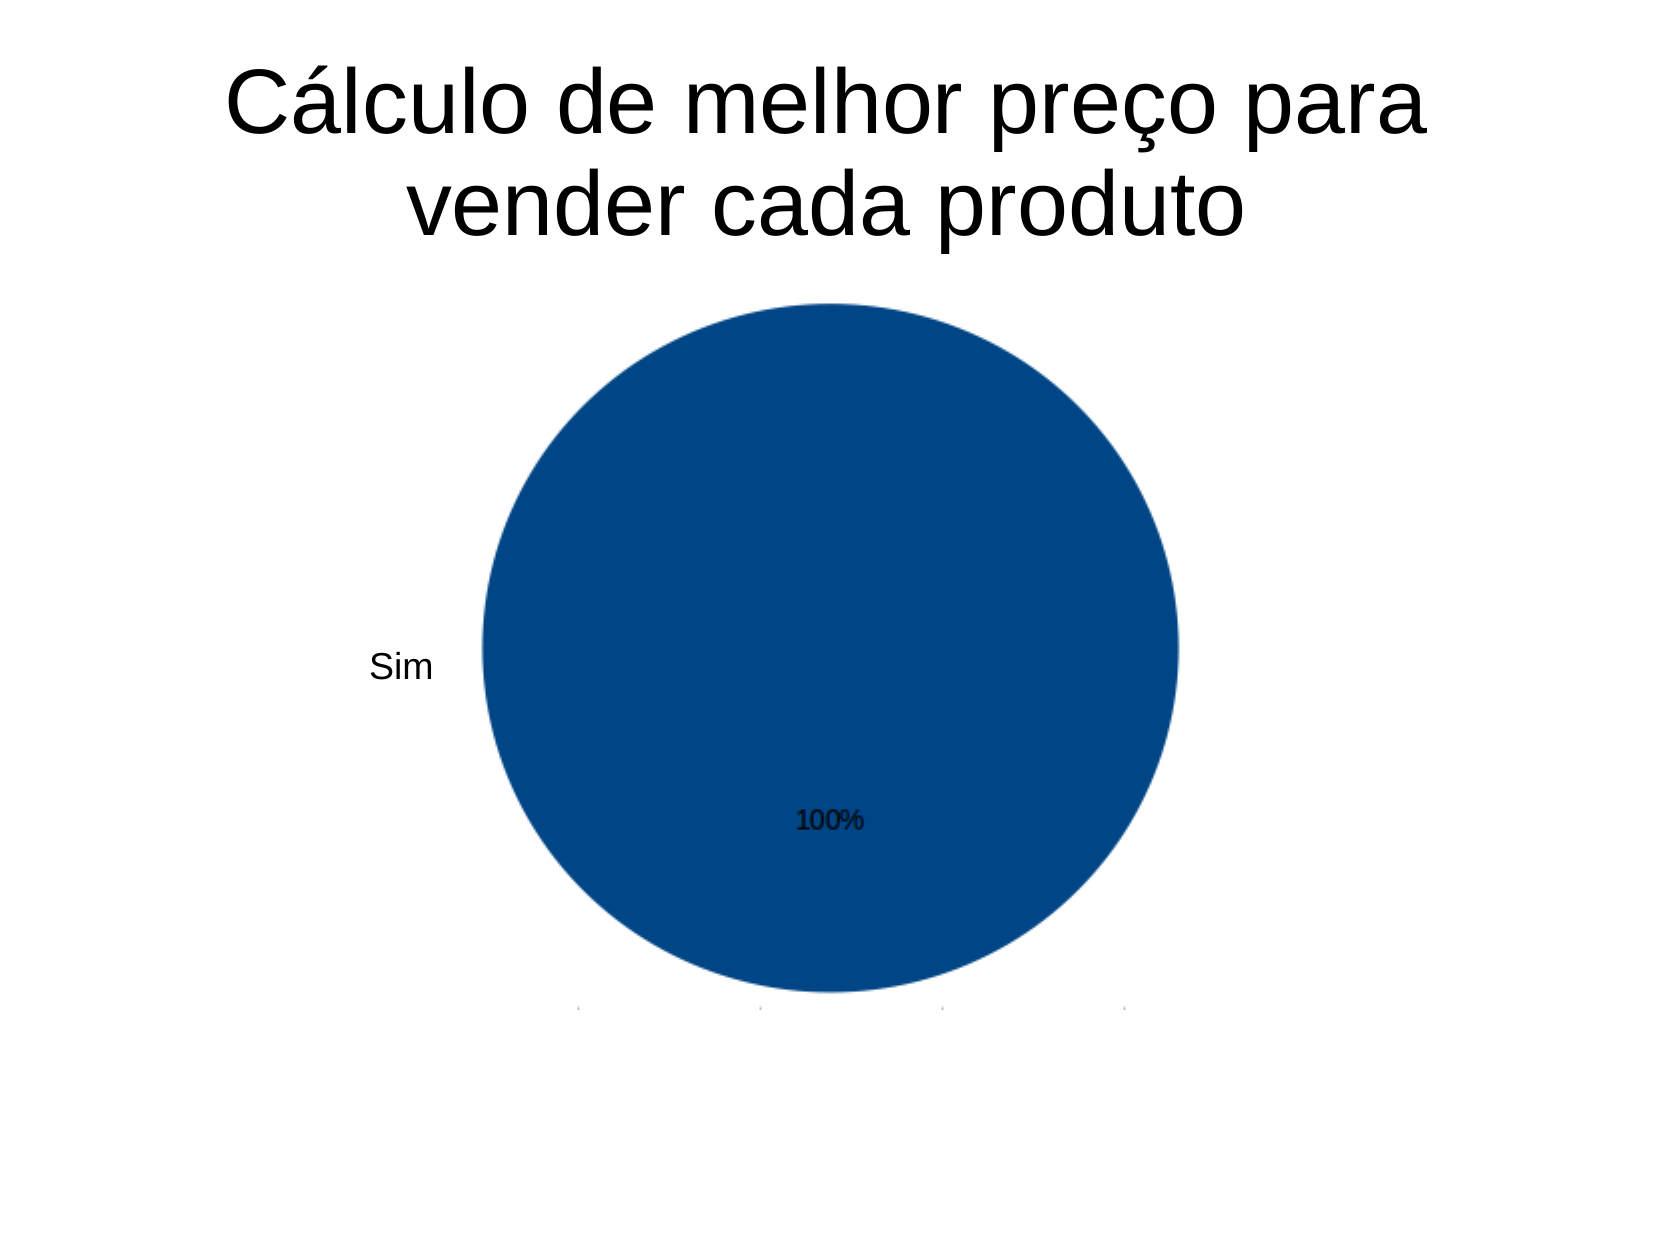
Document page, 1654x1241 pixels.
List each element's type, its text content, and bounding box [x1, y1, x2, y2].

picture [454, 290, 1200, 1010]
text_box Sim [354, 637, 449, 695]
title Cálculo de melhor preço para vender cada produto [82, 49, 1571, 257]
